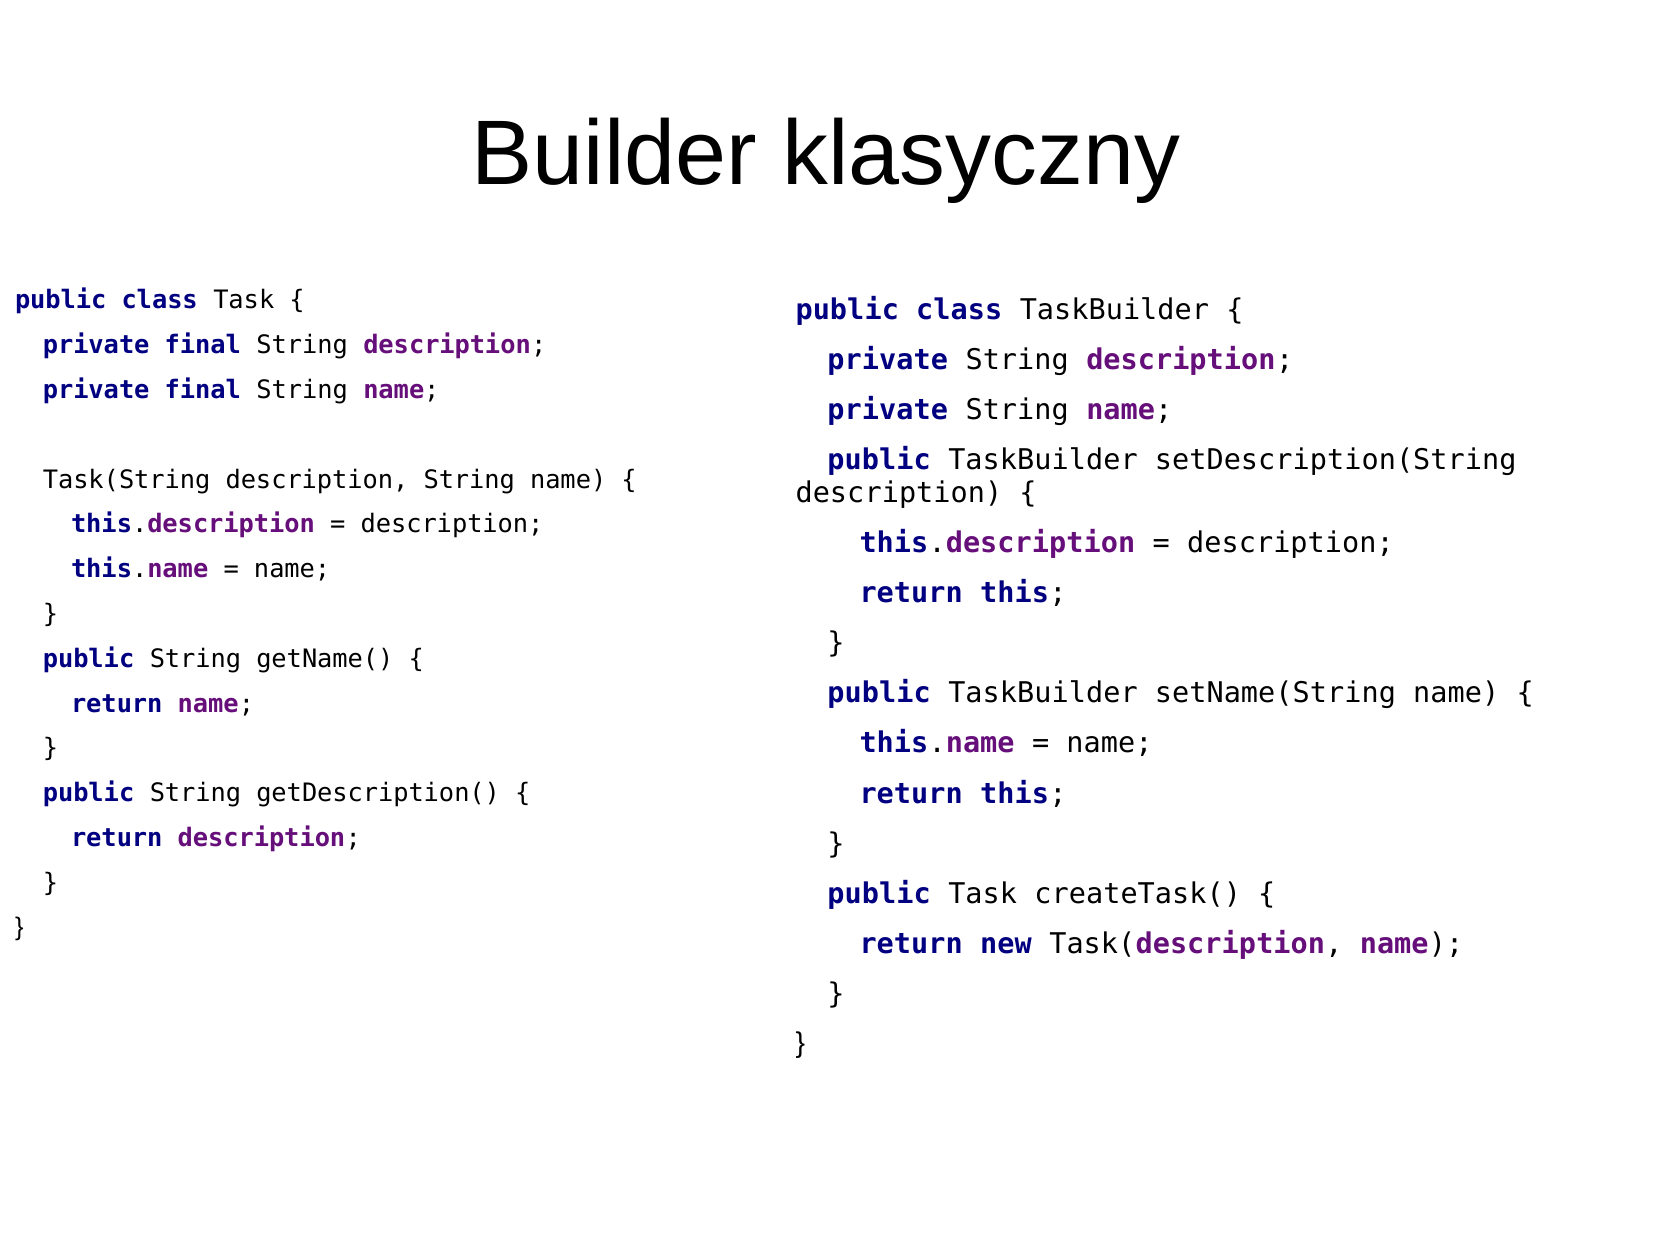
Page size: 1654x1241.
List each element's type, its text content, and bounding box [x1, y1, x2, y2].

list public class TaskBuilder { private String description; private String name; public TaskBuilder setDescription(String description) { this.description = description; return this; } public TaskBuilder setName(String name) { this.name = name; return this; } public Task createTask() { return new Task(description, name); } } [795, 292, 1636, 1066]
title Builder klasyczny [82, 49, 1571, 257]
list public class Task { private final String description; private final String name; Task(String description, String name) { this.description = description; this.name = name; } public String getName() { return name; } public String getDescription() { return description; } } [15, 285, 683, 955]
